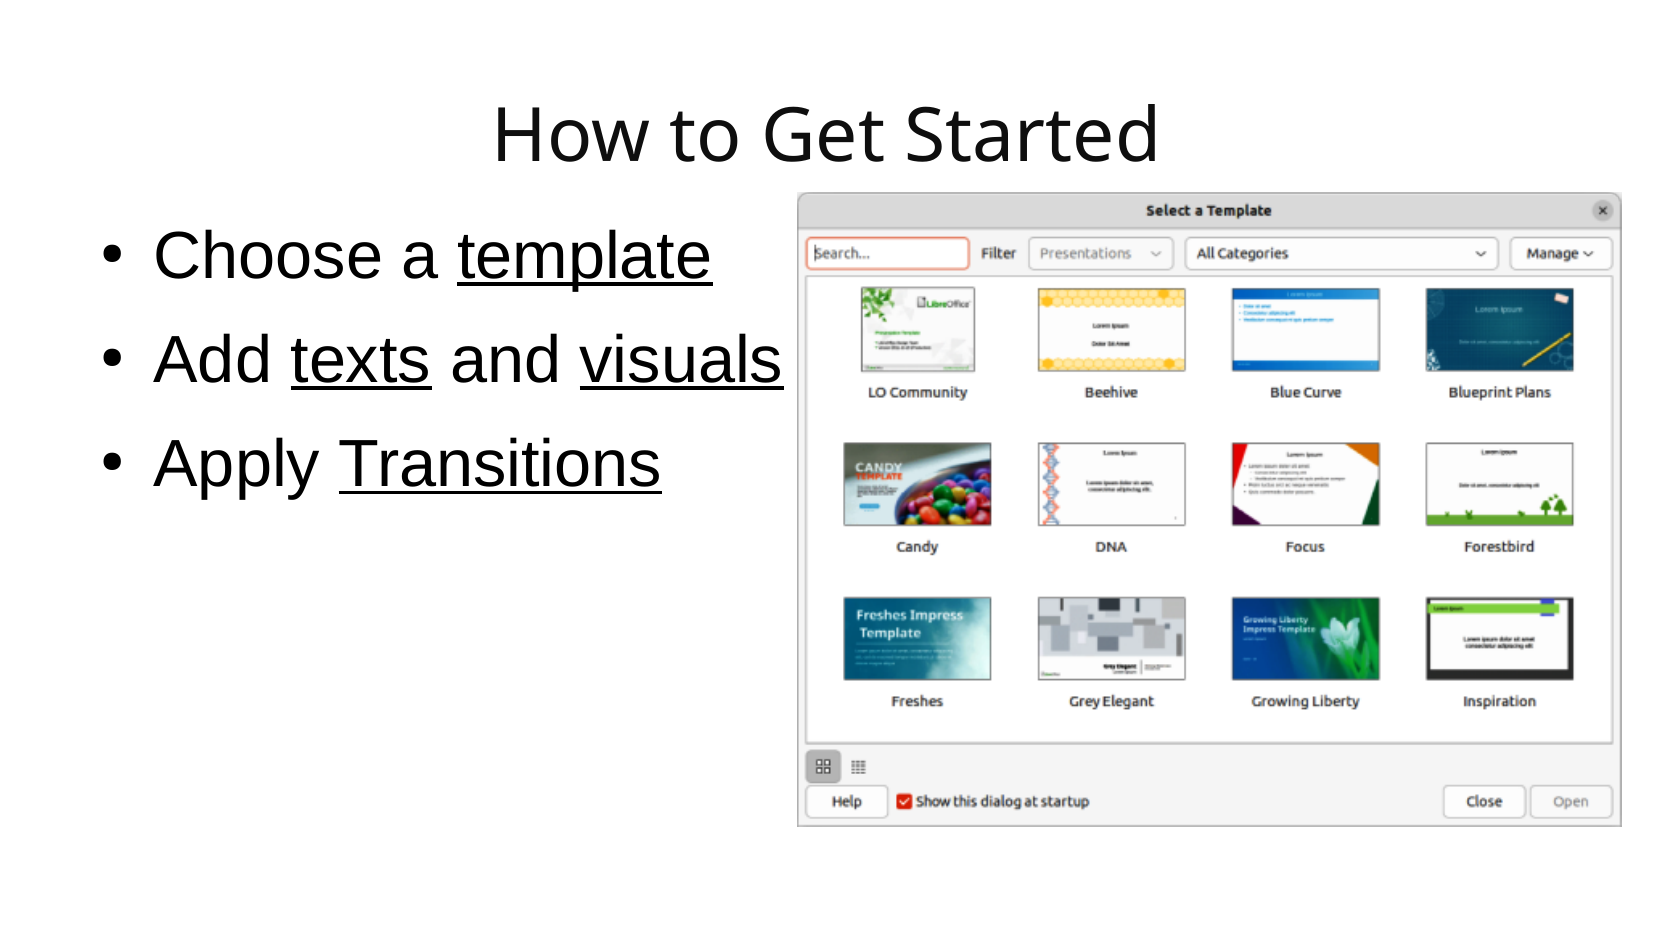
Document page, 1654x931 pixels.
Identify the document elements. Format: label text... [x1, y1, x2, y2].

list Choose a template Add texts and visuals Apply Transitions [82, 217, 797, 758]
picture [797, 192, 1622, 827]
title How to Get Started [82, 37, 1571, 193]
